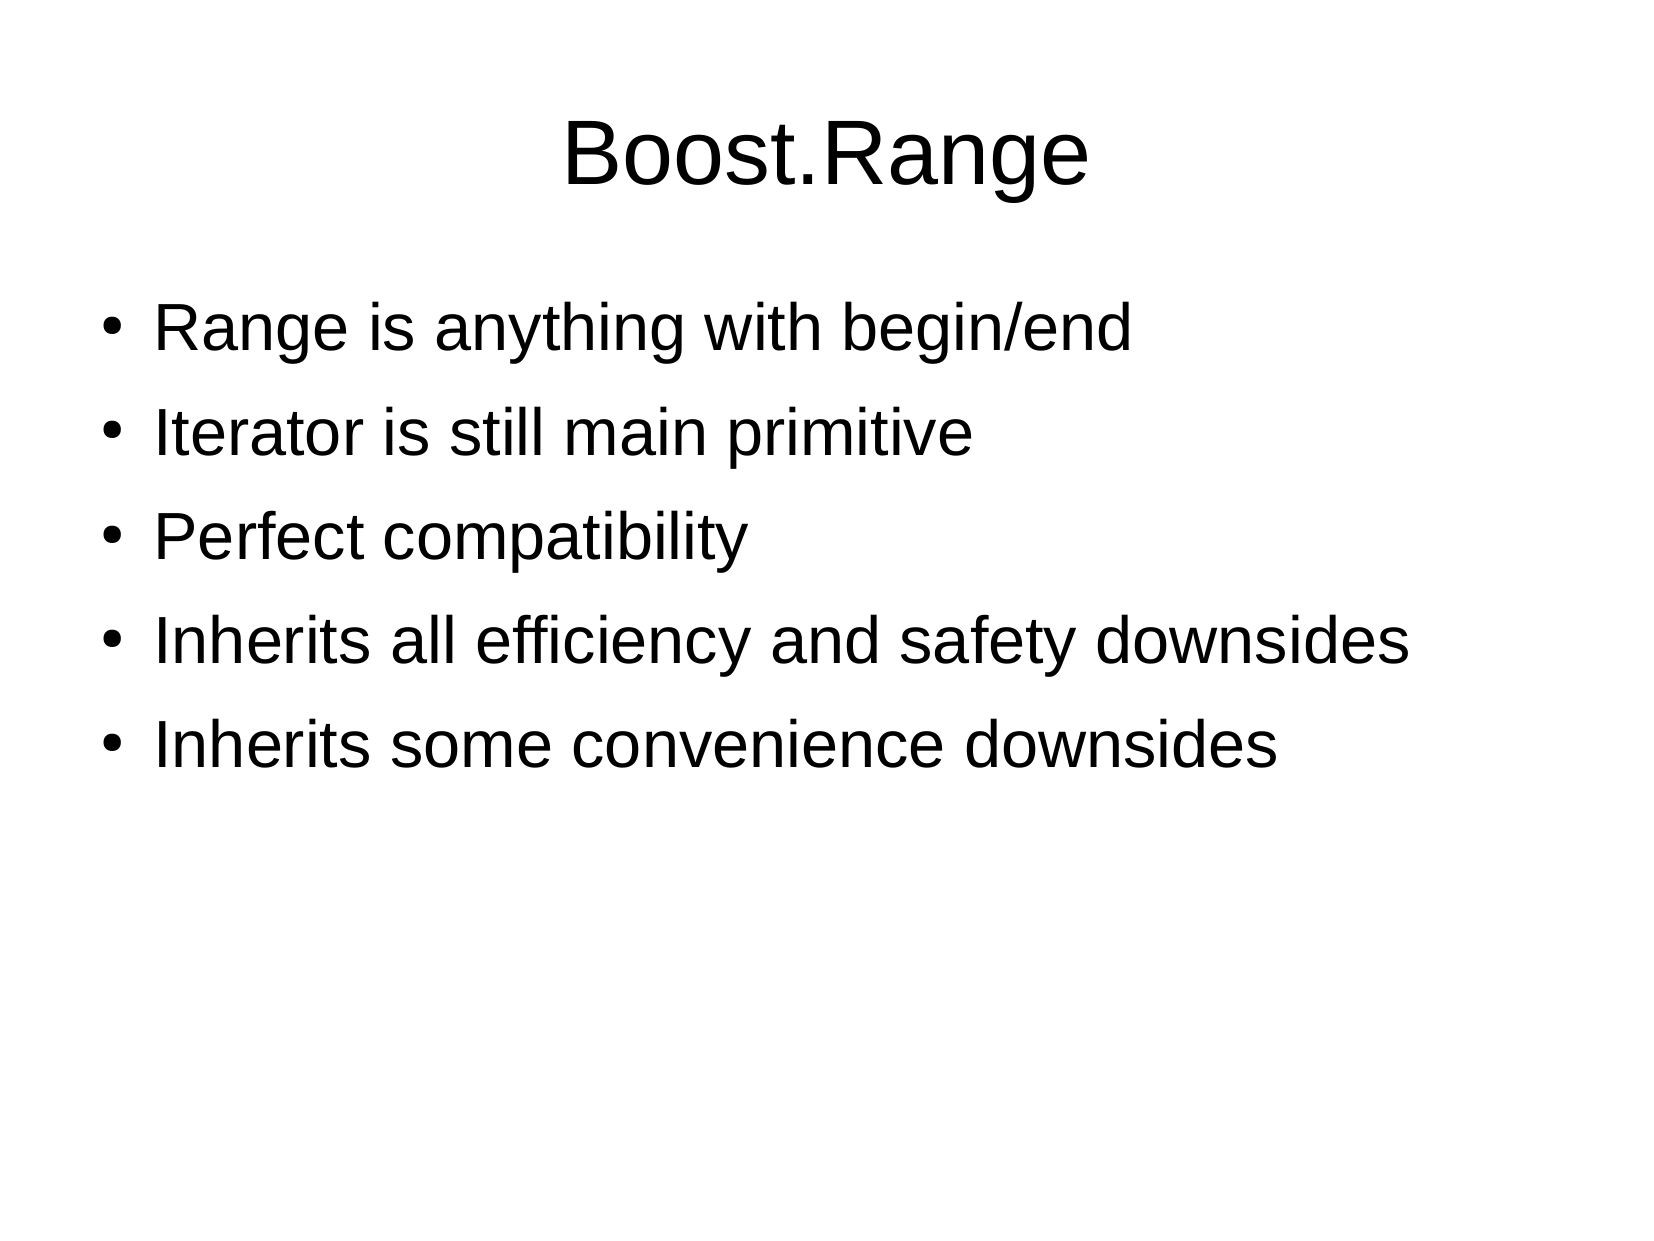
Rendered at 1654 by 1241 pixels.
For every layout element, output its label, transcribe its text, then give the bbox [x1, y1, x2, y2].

title Boost.Range [82, 49, 1571, 257]
list Range is anything with begin/end Iterator is still main primitive Perfect compatibility Inherits all efficiency and safety downsides Inherits some convenience downsides [82, 290, 1571, 1010]
